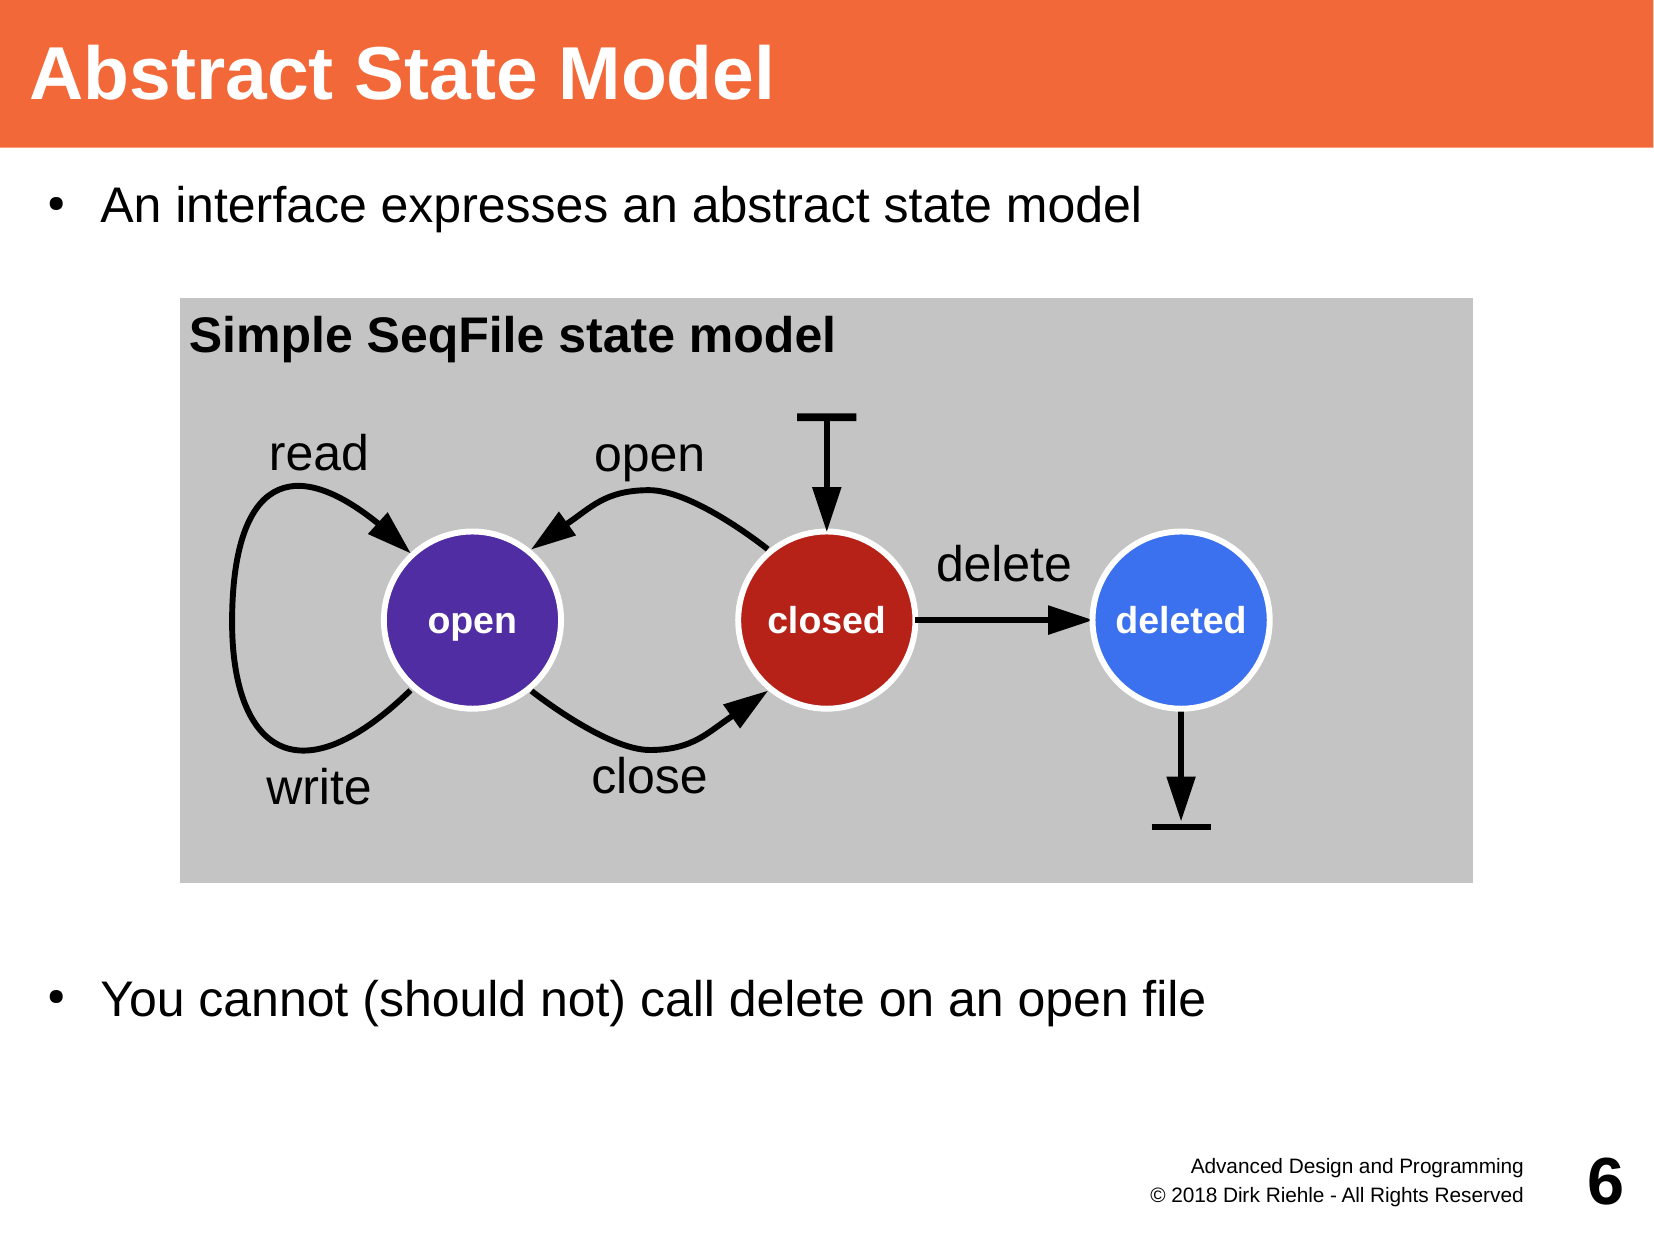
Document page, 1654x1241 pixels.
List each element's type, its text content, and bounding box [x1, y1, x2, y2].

list An interface expresses an abstract state model You cannot (should not) call delete on an open file [29, 177, 1625, 1063]
text_box deleted [1092, 531, 1270, 709]
text_box Simple SeqFile state model [177, 295, 1477, 886]
title Abstract State Model [0, 0, 1654, 148]
text_box closed [738, 531, 916, 709]
text_box open [531, 312, 768, 550]
text_box read write [200, 413, 438, 827]
text_box open [438, 531, 562, 709]
